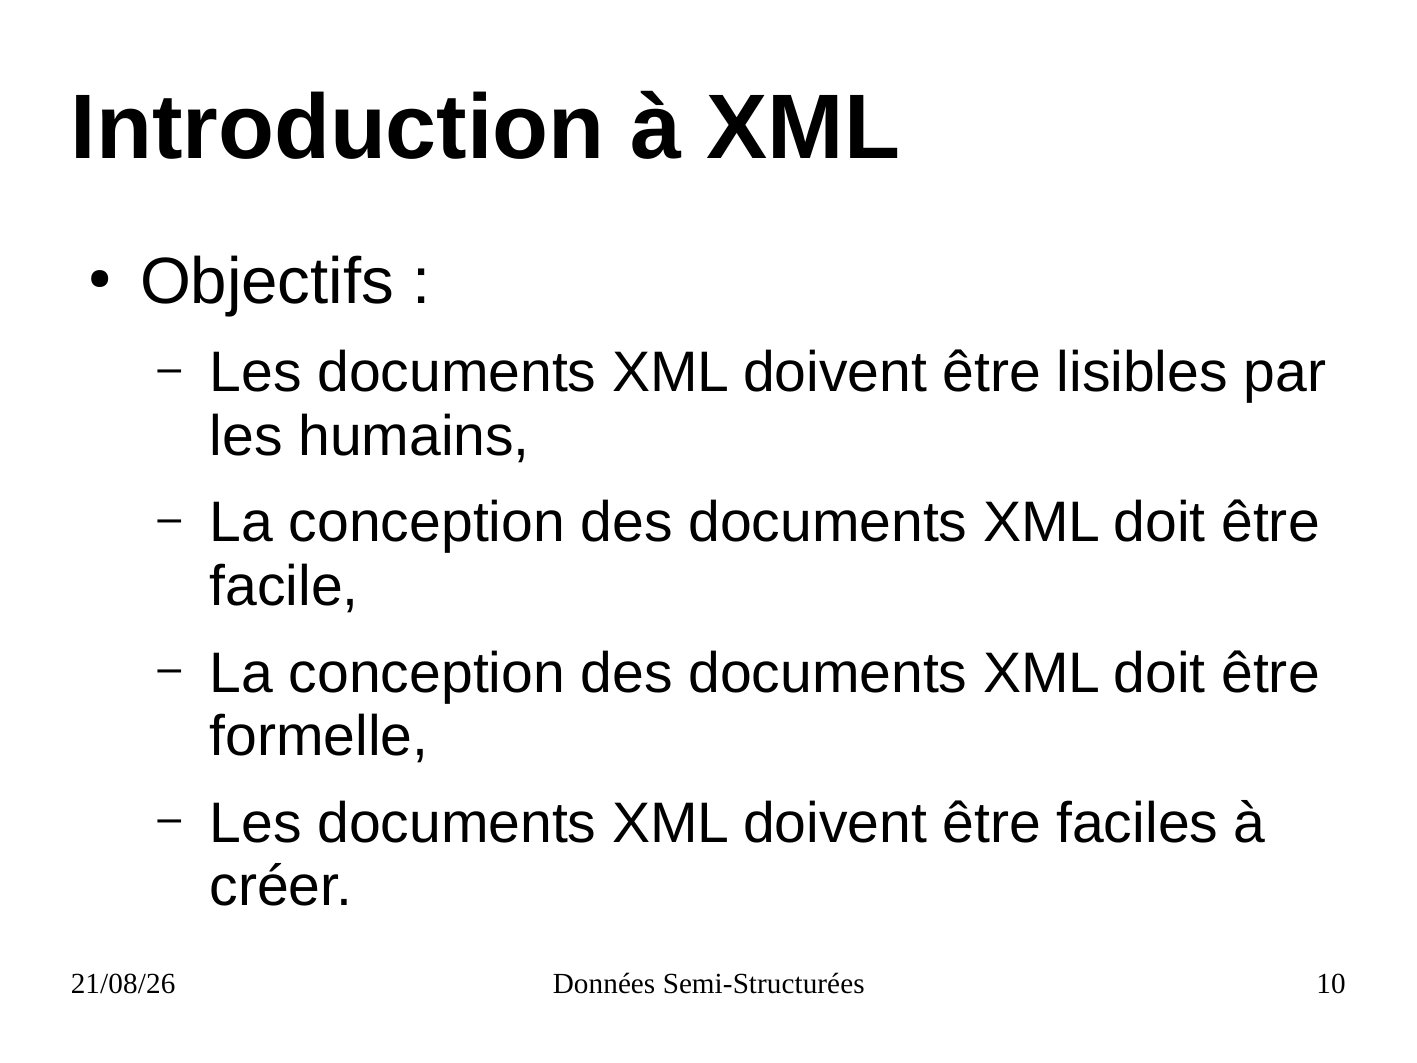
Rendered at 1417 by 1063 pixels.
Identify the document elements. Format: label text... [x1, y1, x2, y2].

list Objectifs : Les documents XML doivent être lisibles par les humains, La conception des documents XML doit être facile, La conception des documents XML doit être formelle, Les documents XML doivent être faciles à créer. [70, 244, 1346, 925]
title Introduction à XML [70, 42, 1346, 212]
